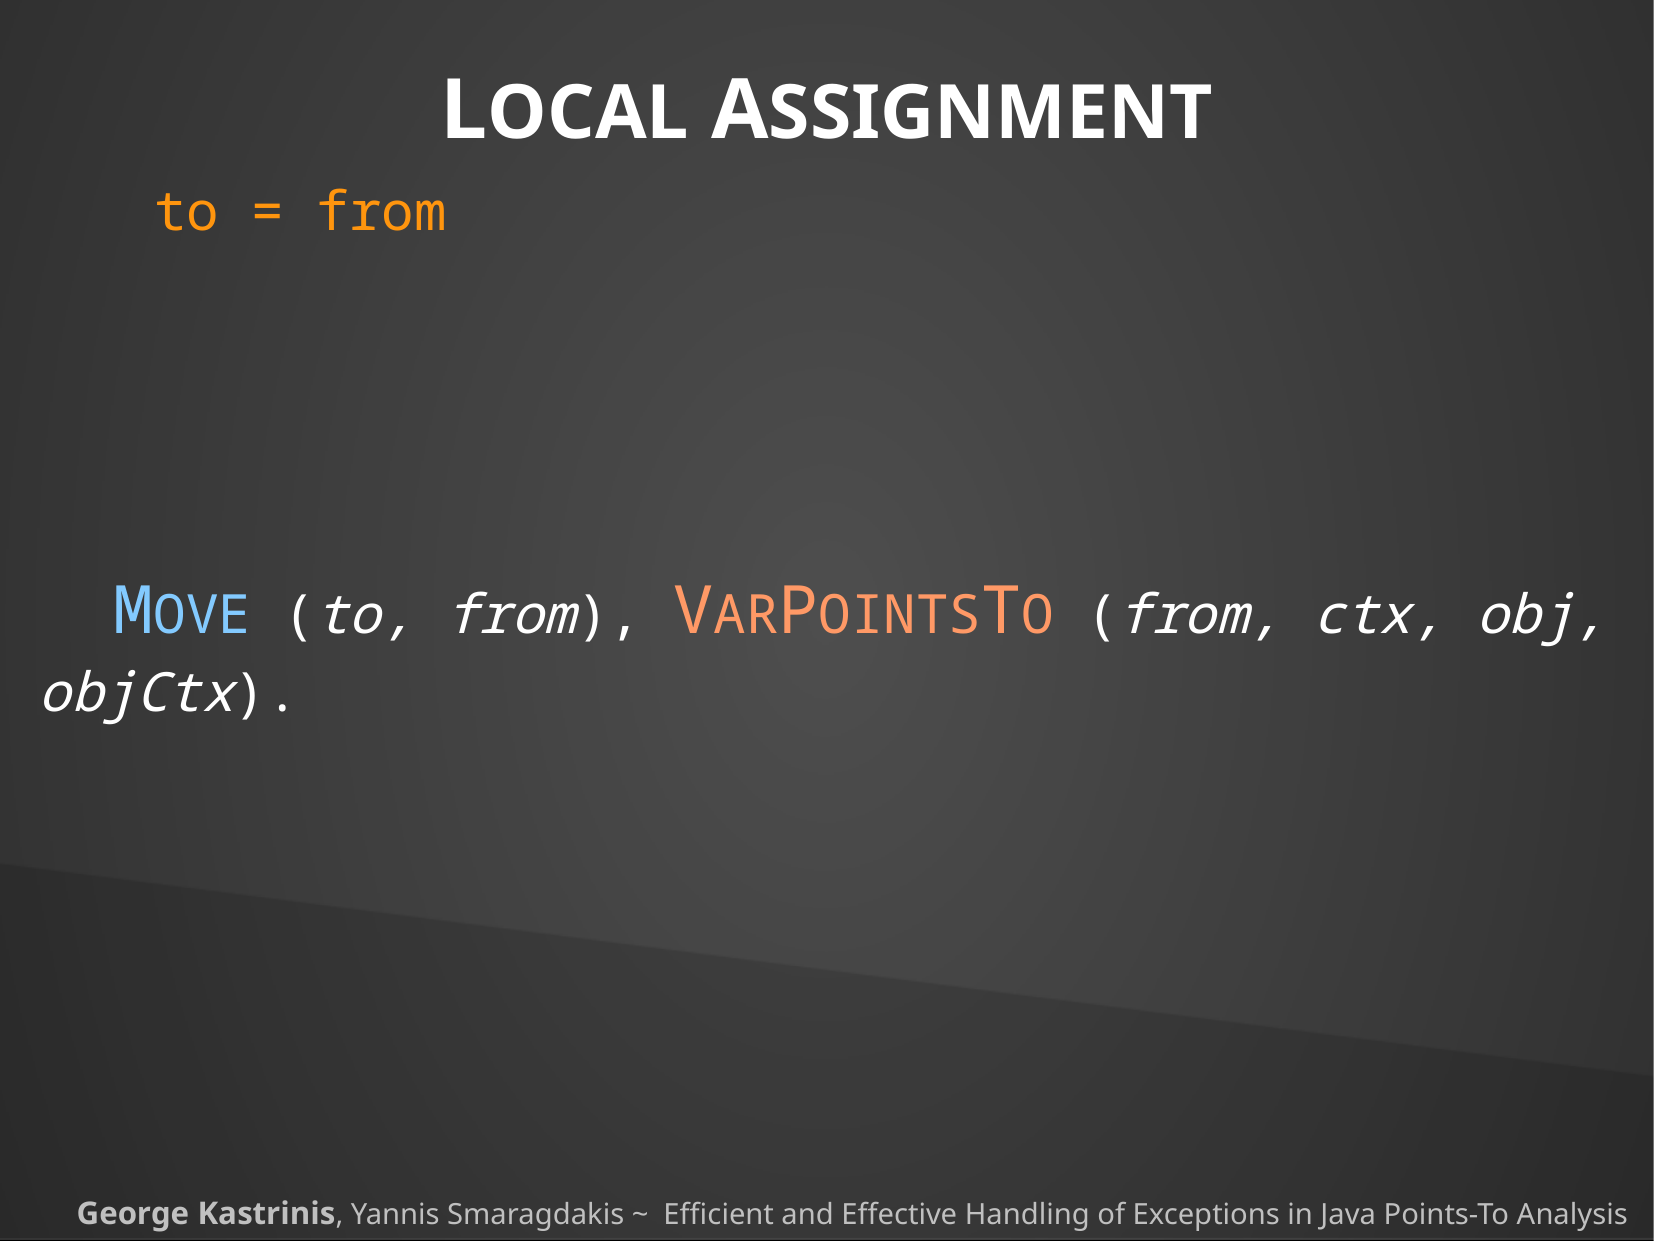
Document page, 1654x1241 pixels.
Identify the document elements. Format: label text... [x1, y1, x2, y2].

text_box MOVE (to, from), VARPOINTSTO (from, ctx, obj, objCtx). [24, 464, 1630, 612]
picture [0, 0, 1654, 1241]
text_box LOCAL ASSIGNMENT [421, 41, 1233, 151]
text_box to = from [139, 165, 415, 235]
